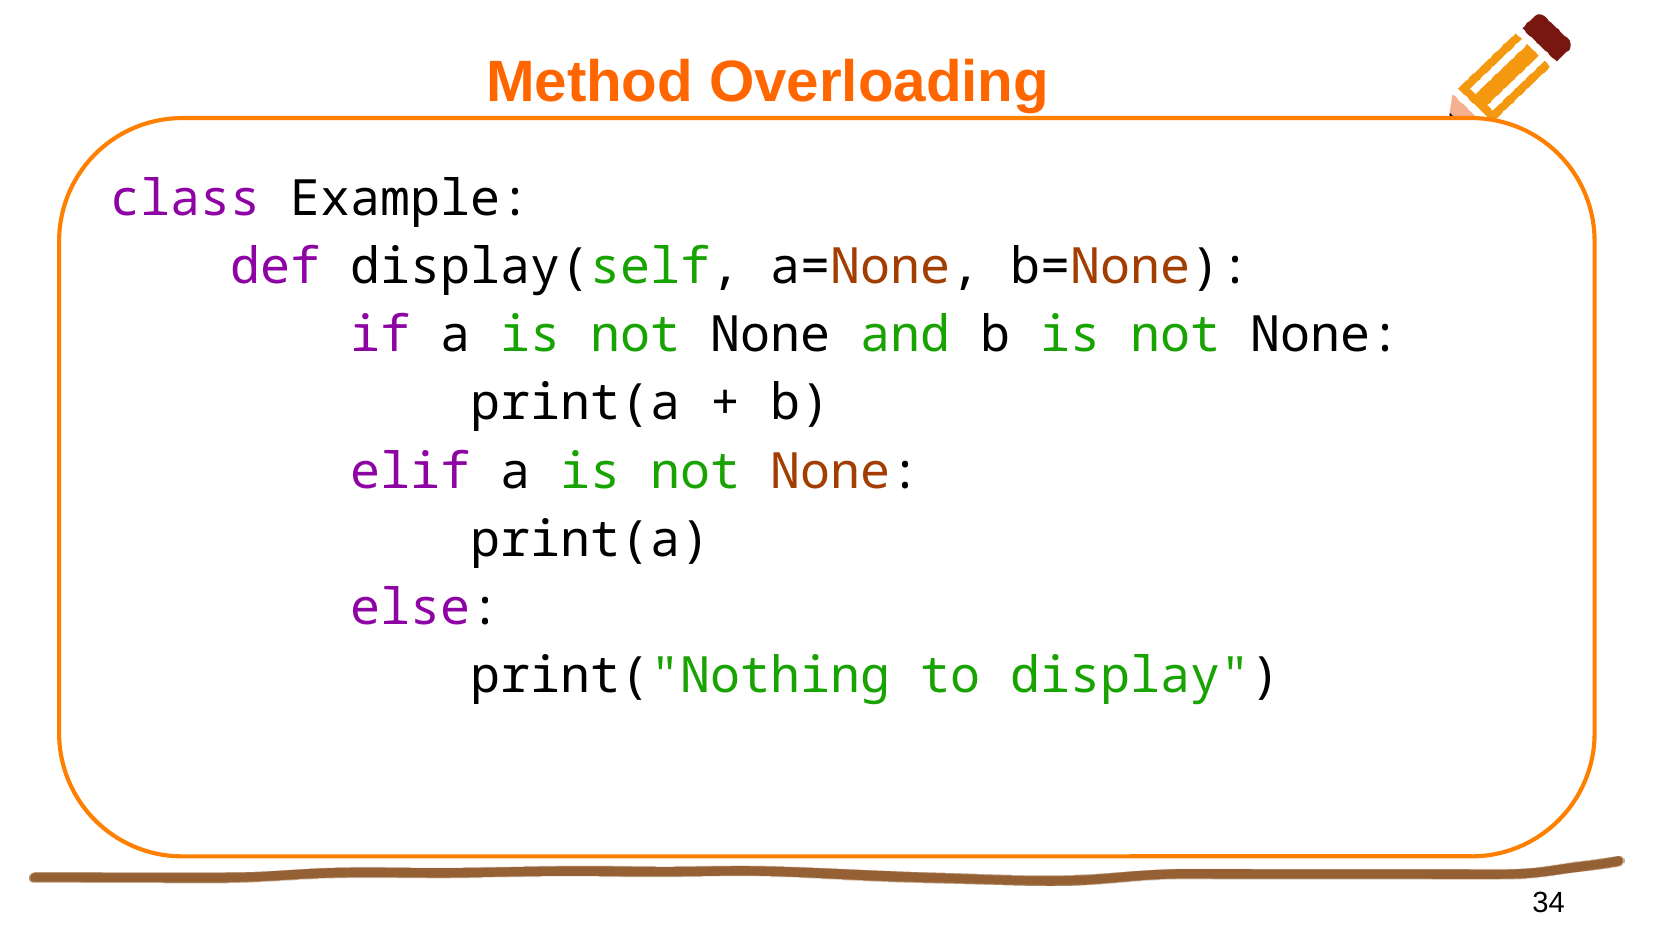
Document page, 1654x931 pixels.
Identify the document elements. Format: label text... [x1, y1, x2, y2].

title Method Overloading [88, 29, 1447, 133]
picture [29, 856, 1625, 886]
text_box class Example: def display(self, a=None, b=None): if a is not None and b is not None: print(a + b) elif a is not None: print(a) else: print("Nothing to display") [59, 118, 1595, 857]
picture [1446, 14, 1571, 133]
